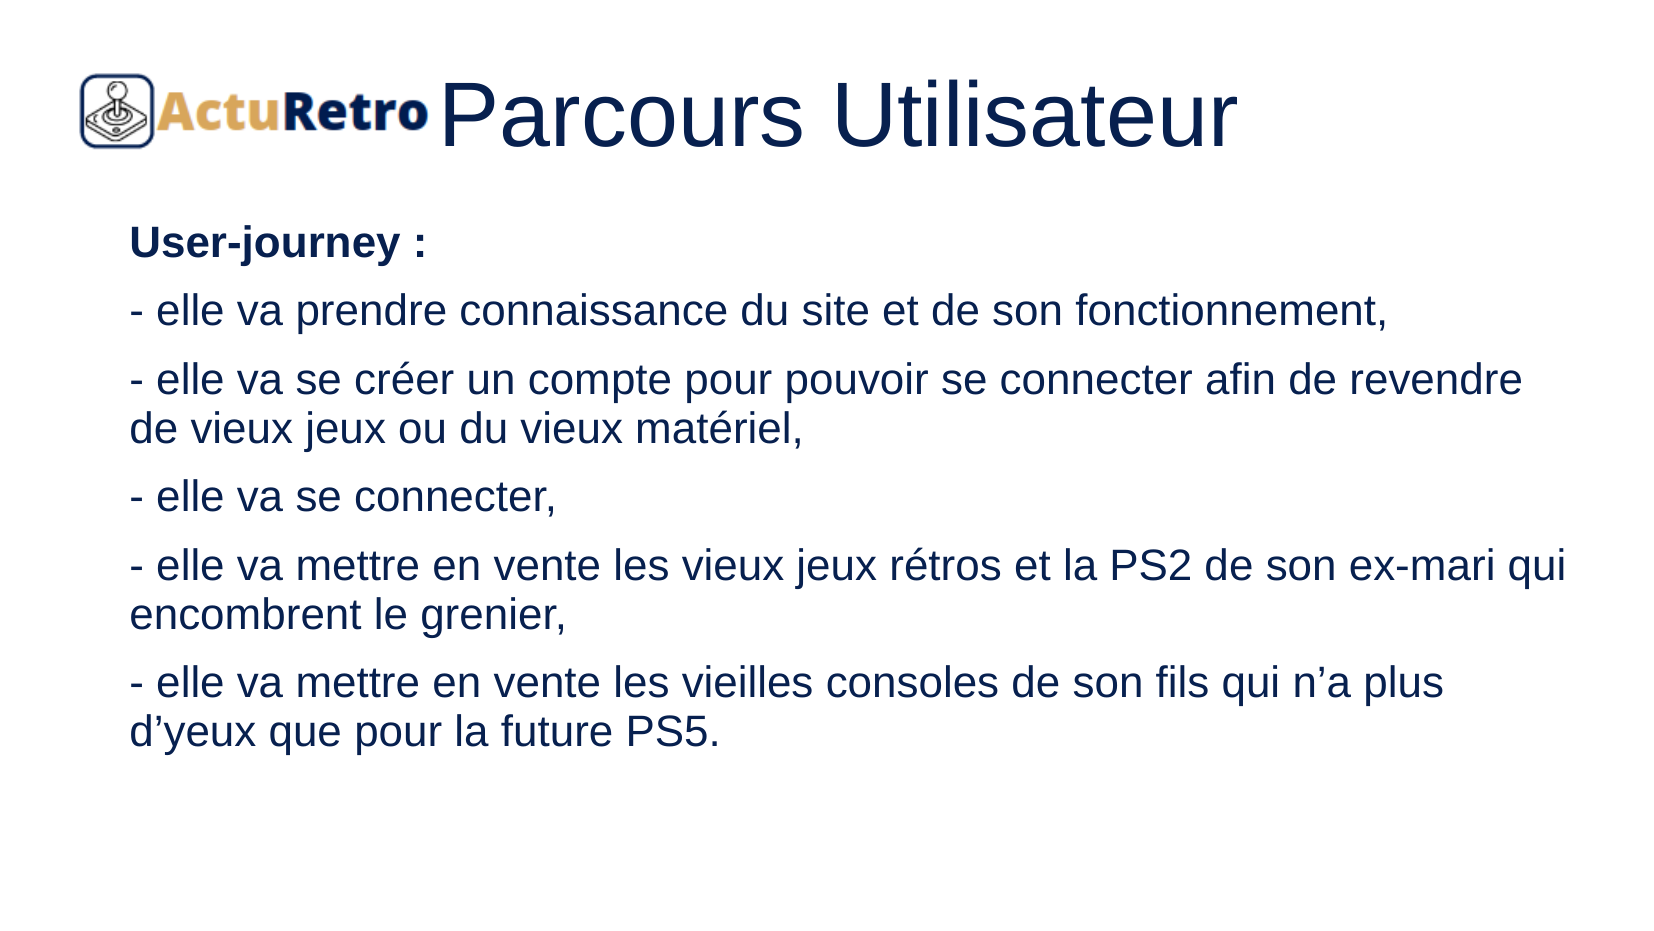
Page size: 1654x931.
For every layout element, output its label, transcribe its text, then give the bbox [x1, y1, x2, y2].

picture [75, 69, 434, 154]
title Parcours Utilisateur [82, 37, 1571, 193]
list User-journey : - elle va prendre connaissance du site et de son fonctionnement, - elle va se créer un compte pour pouvoir se connecter afin de revendre de vieux jeux ou du vieux matériel, - elle va se connecter, - elle va mettre en vente les vieux jeux rétros et la PS2 de son ex-mari qui encombrent le grenier, - elle va mettre en vente les vieilles consoles de son fils qui n’a plus d’yeux que pour la future PS5. [82, 217, 1571, 758]
